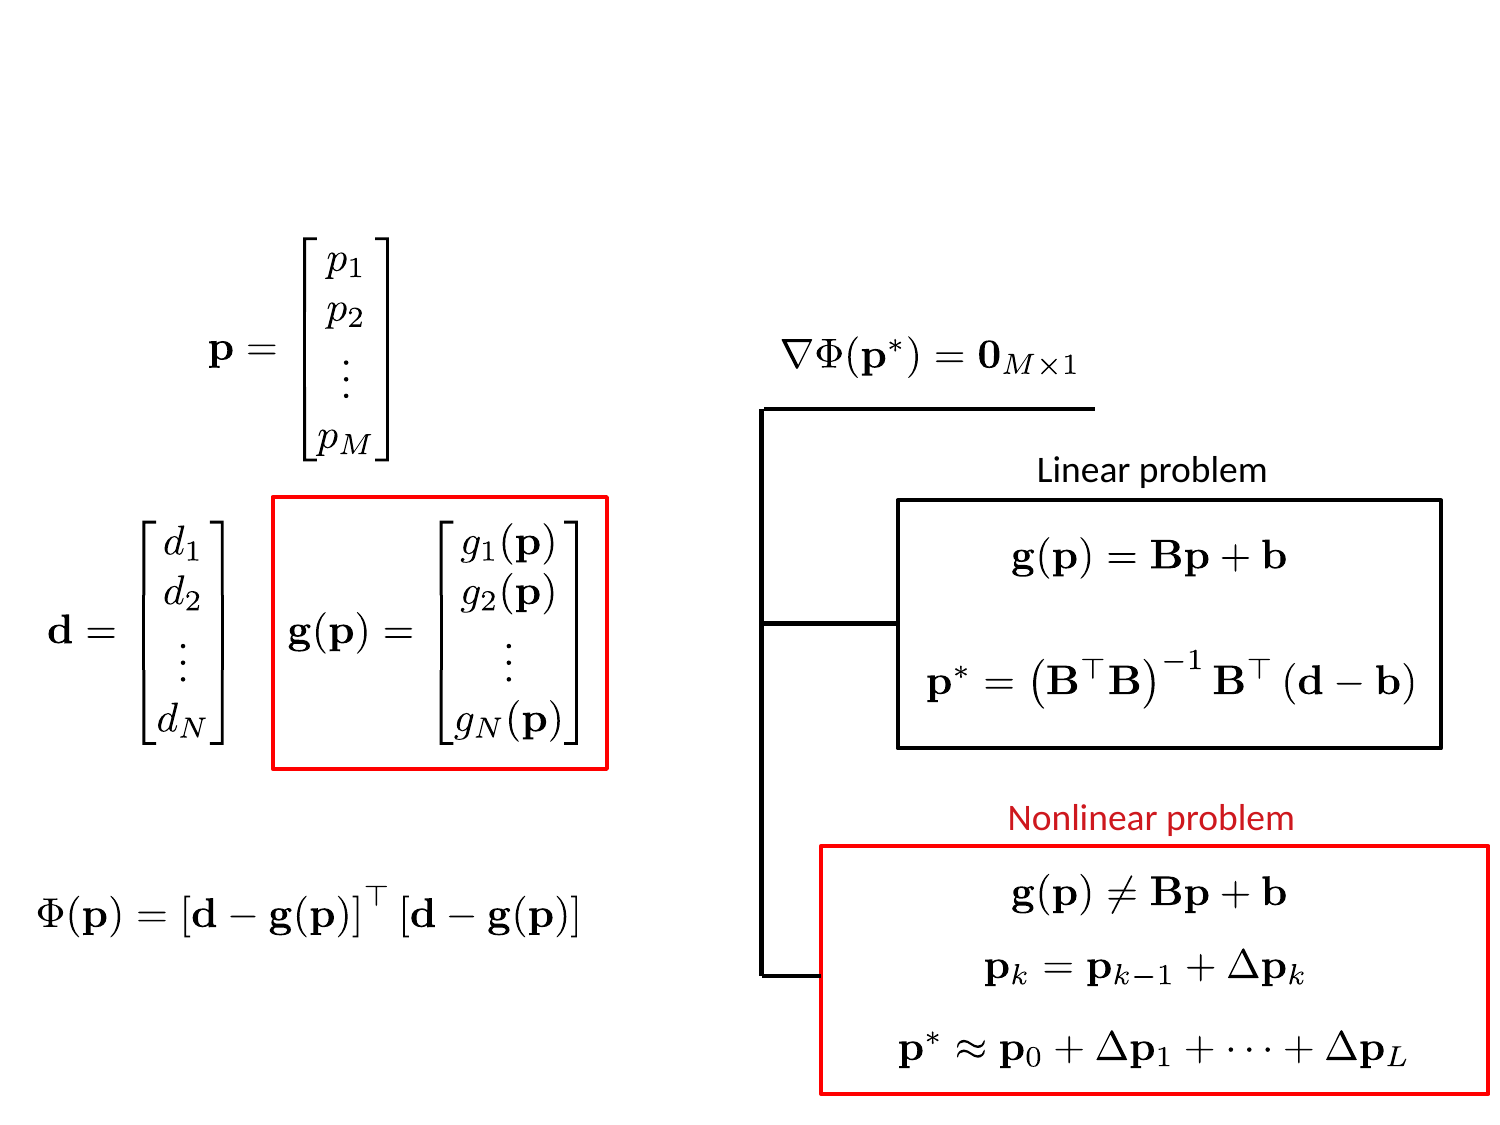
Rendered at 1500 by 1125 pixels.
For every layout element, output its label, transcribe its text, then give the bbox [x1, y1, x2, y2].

text_box [779, 336, 1079, 378]
text_box [287, 520, 592, 745]
text_box Nonlinear problem [820, 785, 1483, 846]
text_box Linear problem [954, 437, 1351, 498]
text_box [35, 885, 582, 938]
text_box [983, 948, 1306, 988]
text_box [1010, 873, 1288, 916]
text_box [897, 1030, 1409, 1069]
text_box [207, 237, 403, 462]
text_box [925, 649, 1418, 709]
text_box [1010, 537, 1288, 579]
text_box [46, 520, 238, 745]
